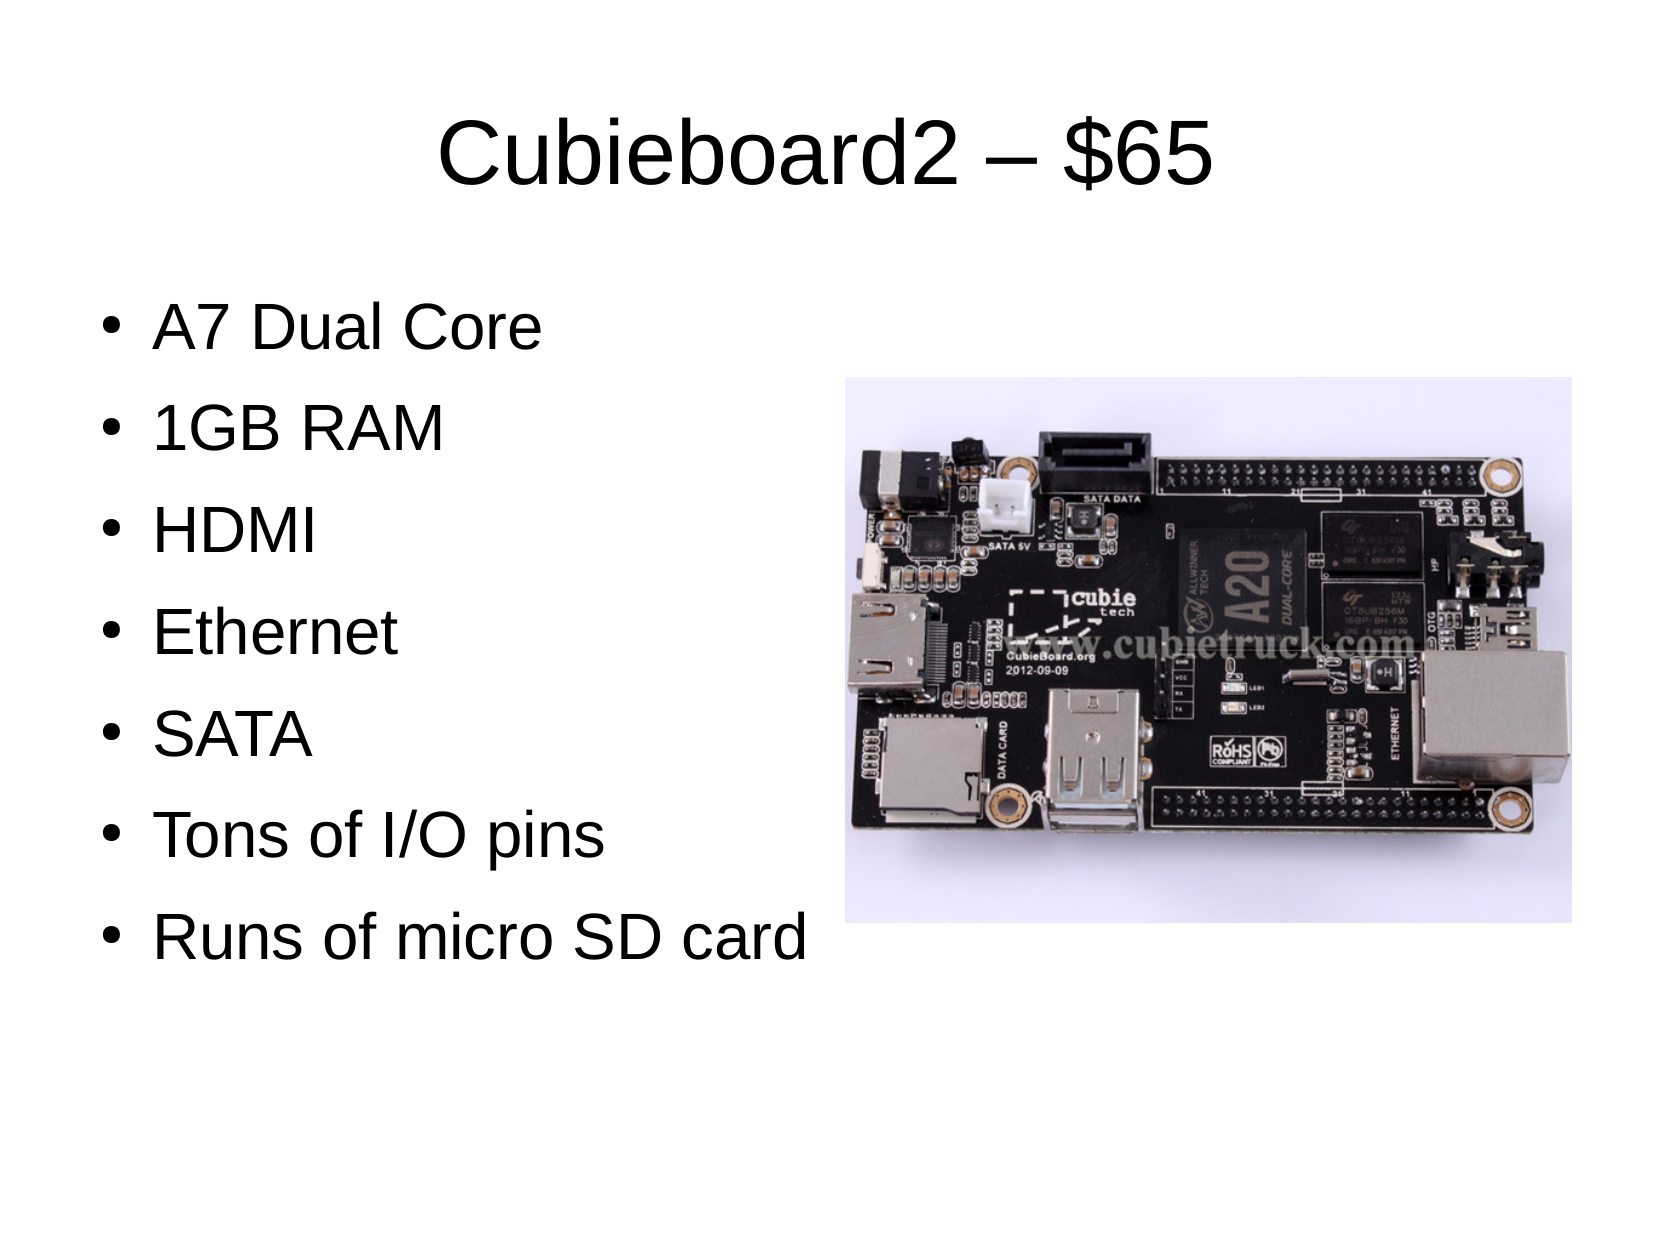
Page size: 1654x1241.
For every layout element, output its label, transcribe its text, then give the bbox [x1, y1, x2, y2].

title Cubieboard2 – $65 [82, 49, 1571, 257]
picture [845, 377, 1572, 923]
list A7 Dual Core 1GB RAM HDMI Ethernet SATA Tons of I/O pins Runs of micro SD card [82, 290, 809, 1010]
